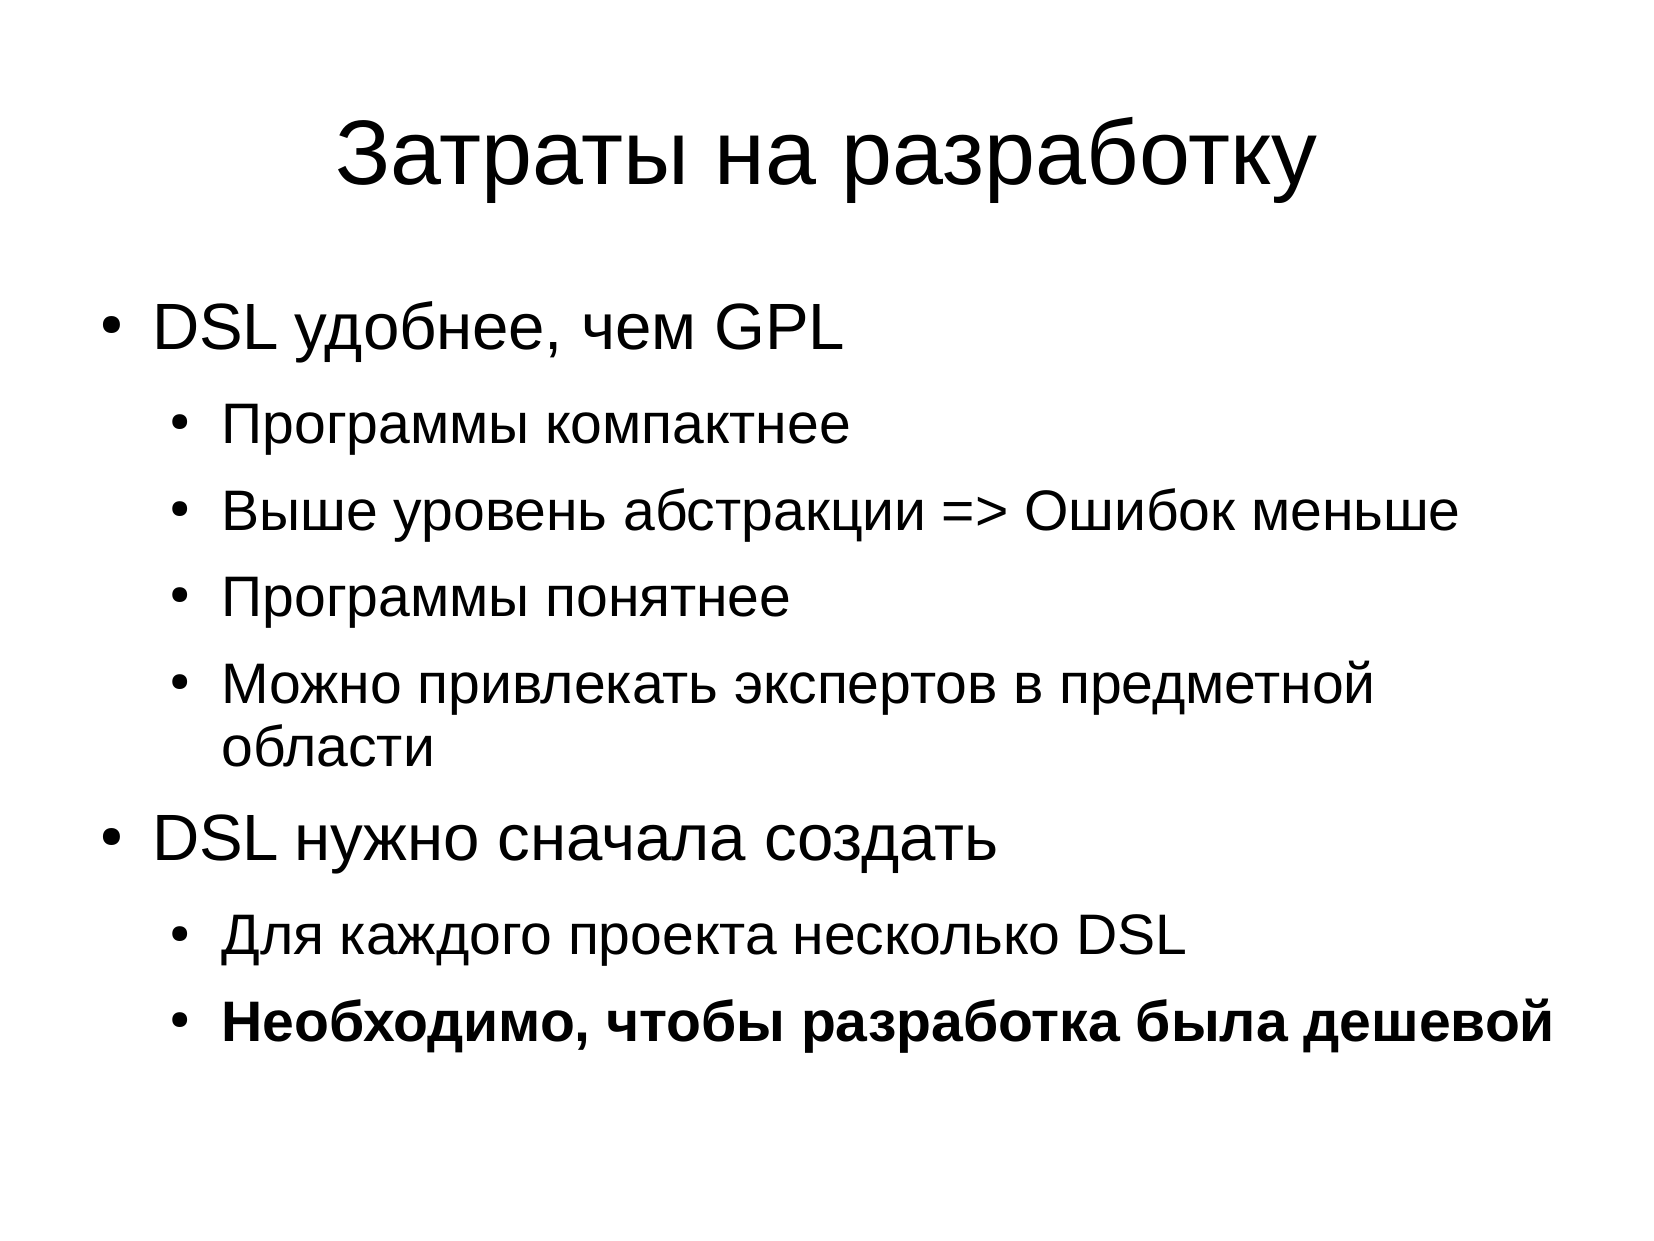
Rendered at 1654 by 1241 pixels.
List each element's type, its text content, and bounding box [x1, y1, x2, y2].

title Затраты на разработку [82, 49, 1571, 257]
list DSL удобнее, чем GPL Программы компактнее Выше уровень абстракции => Ошибок меньше Программы понятнее Можно привлекать экспертов в предметной области DSL нужно сначала создать Для каждого проекта несколько DSL Необходимо, чтобы разработка была дешевой [82, 290, 1571, 1109]
